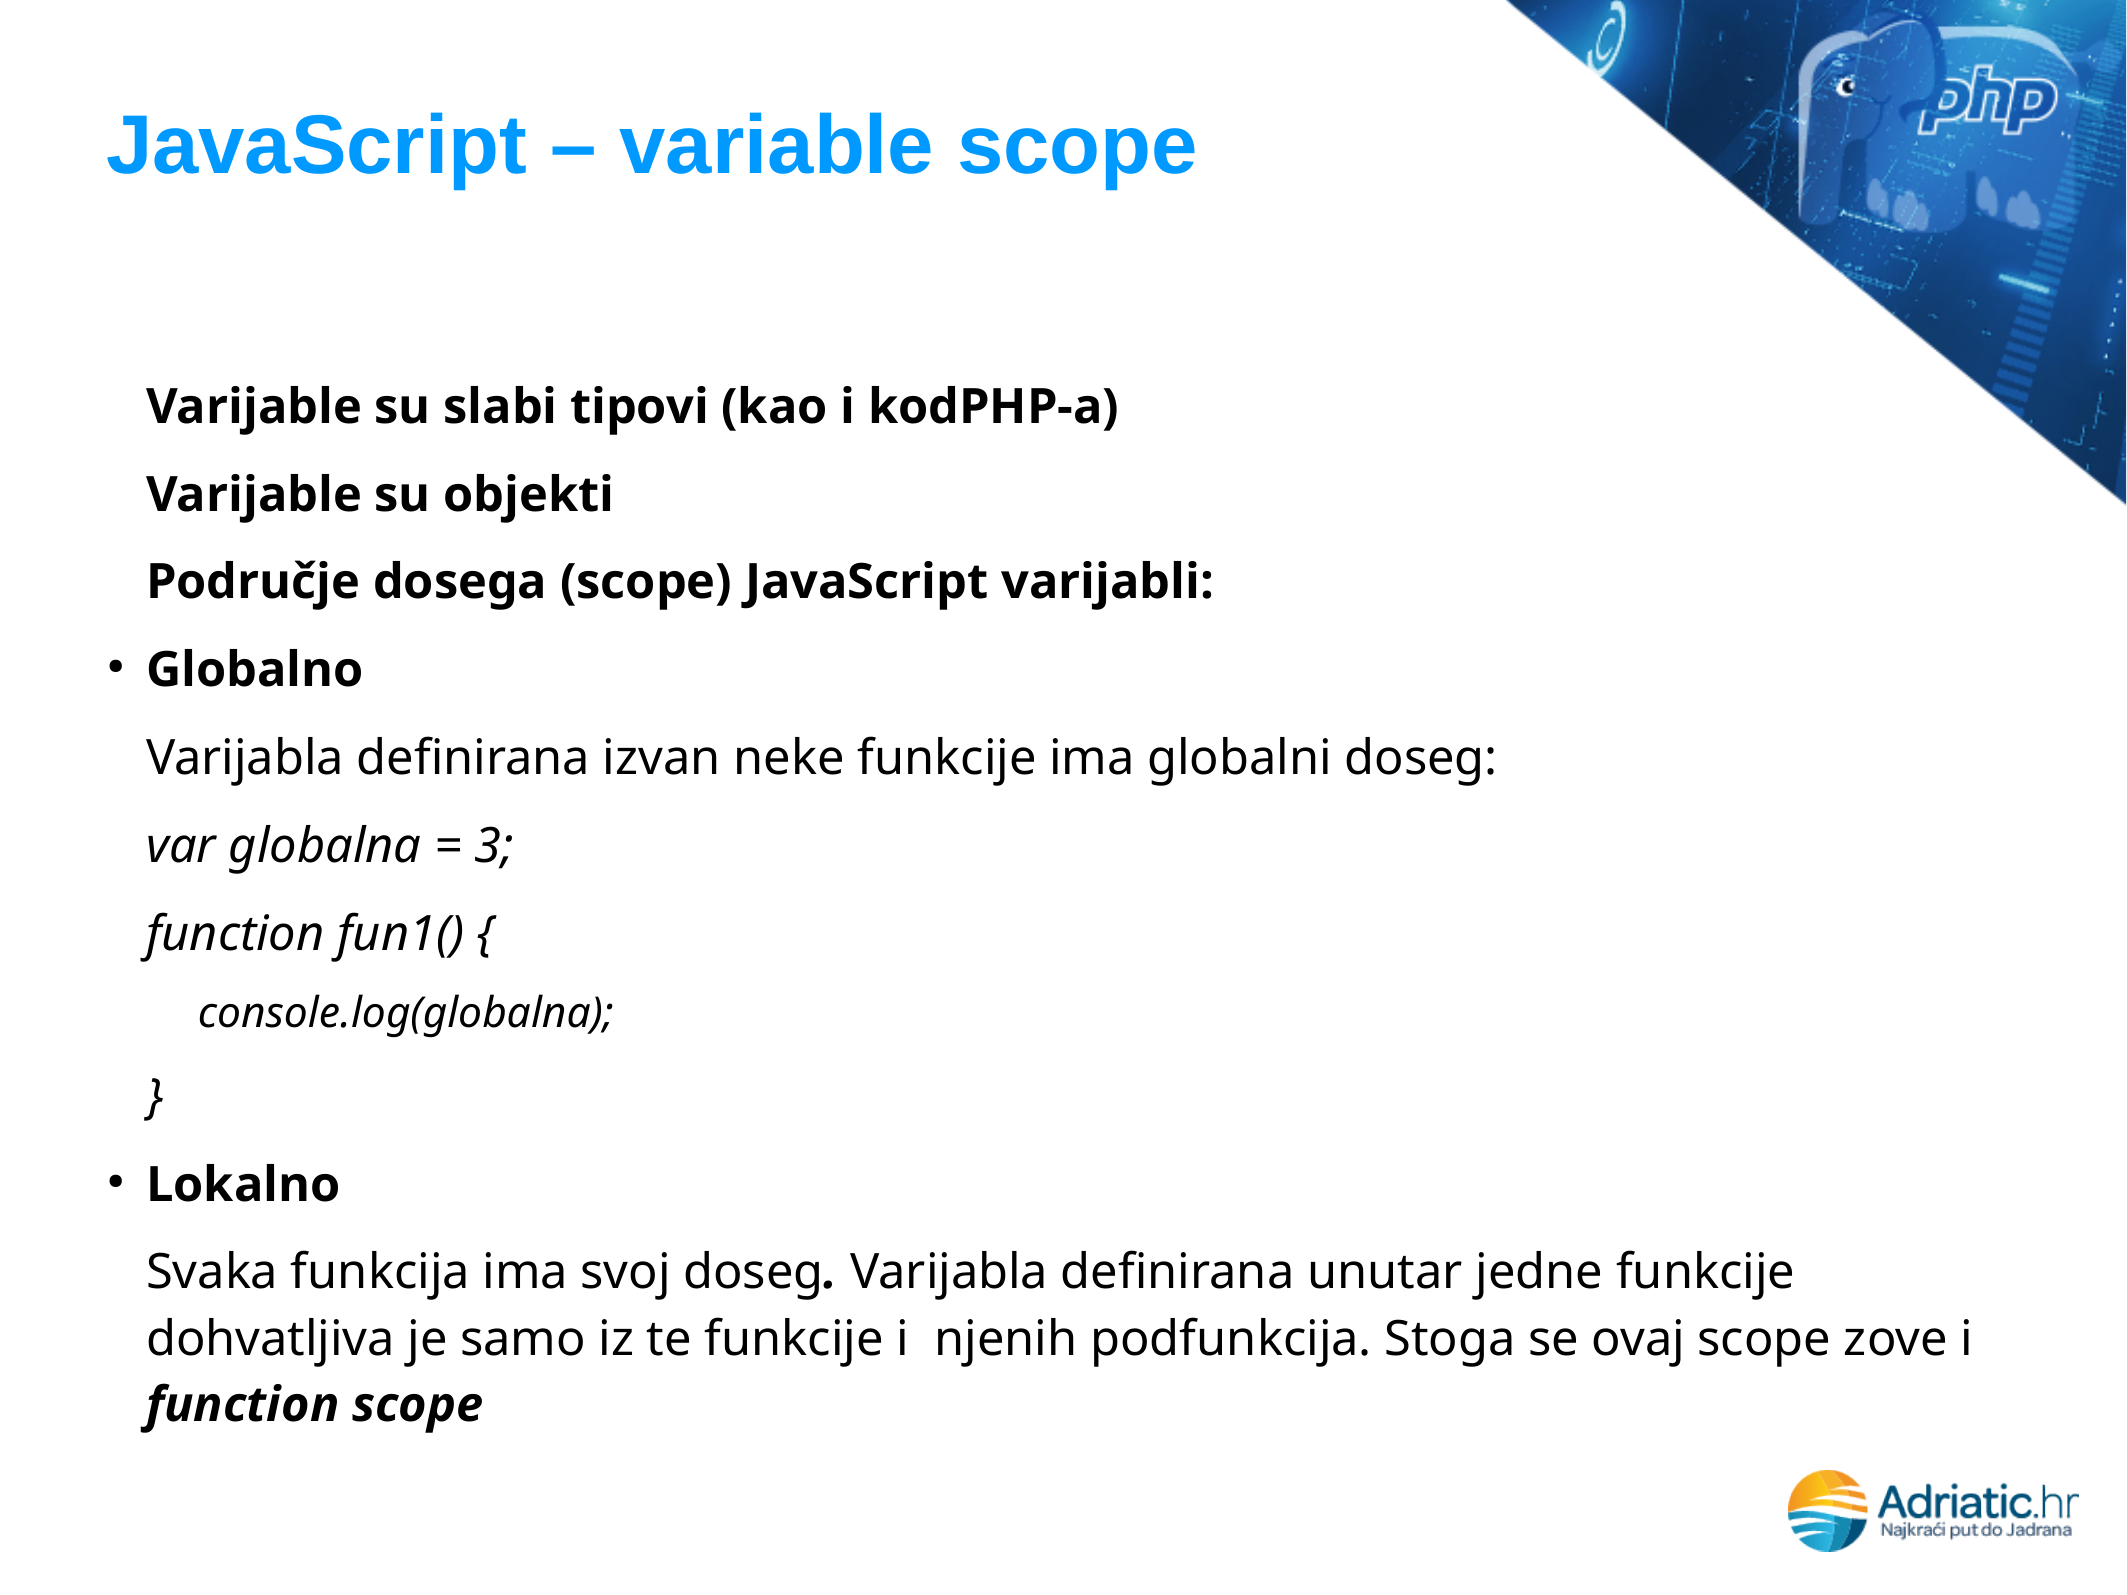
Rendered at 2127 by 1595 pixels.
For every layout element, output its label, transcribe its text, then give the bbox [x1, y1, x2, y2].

title JavaScript – variable scope [106, 70, 1630, 219]
list Varijable su slabi tipovi (kao i kodPHP-a) Varijable su objekti Područje dosega (scope) JavaScript varijabli: Globalno Varijabla definirana izvan neke funkcije ima globalni doseg: var globalna = 3; function fun1() { console.log(globalna); } Lokalno Svaka funkcija ima svoj doseg. Varijabla definirana unutar jedne funkcije dohvatljiva je samo iz te funkcije i njenih podfunkcija. Stoga se ovaj scope zove i function scope [94, 283, 2008, 1441]
picture [1788, 1470, 2079, 1552]
picture [1505, 0, 2127, 625]
